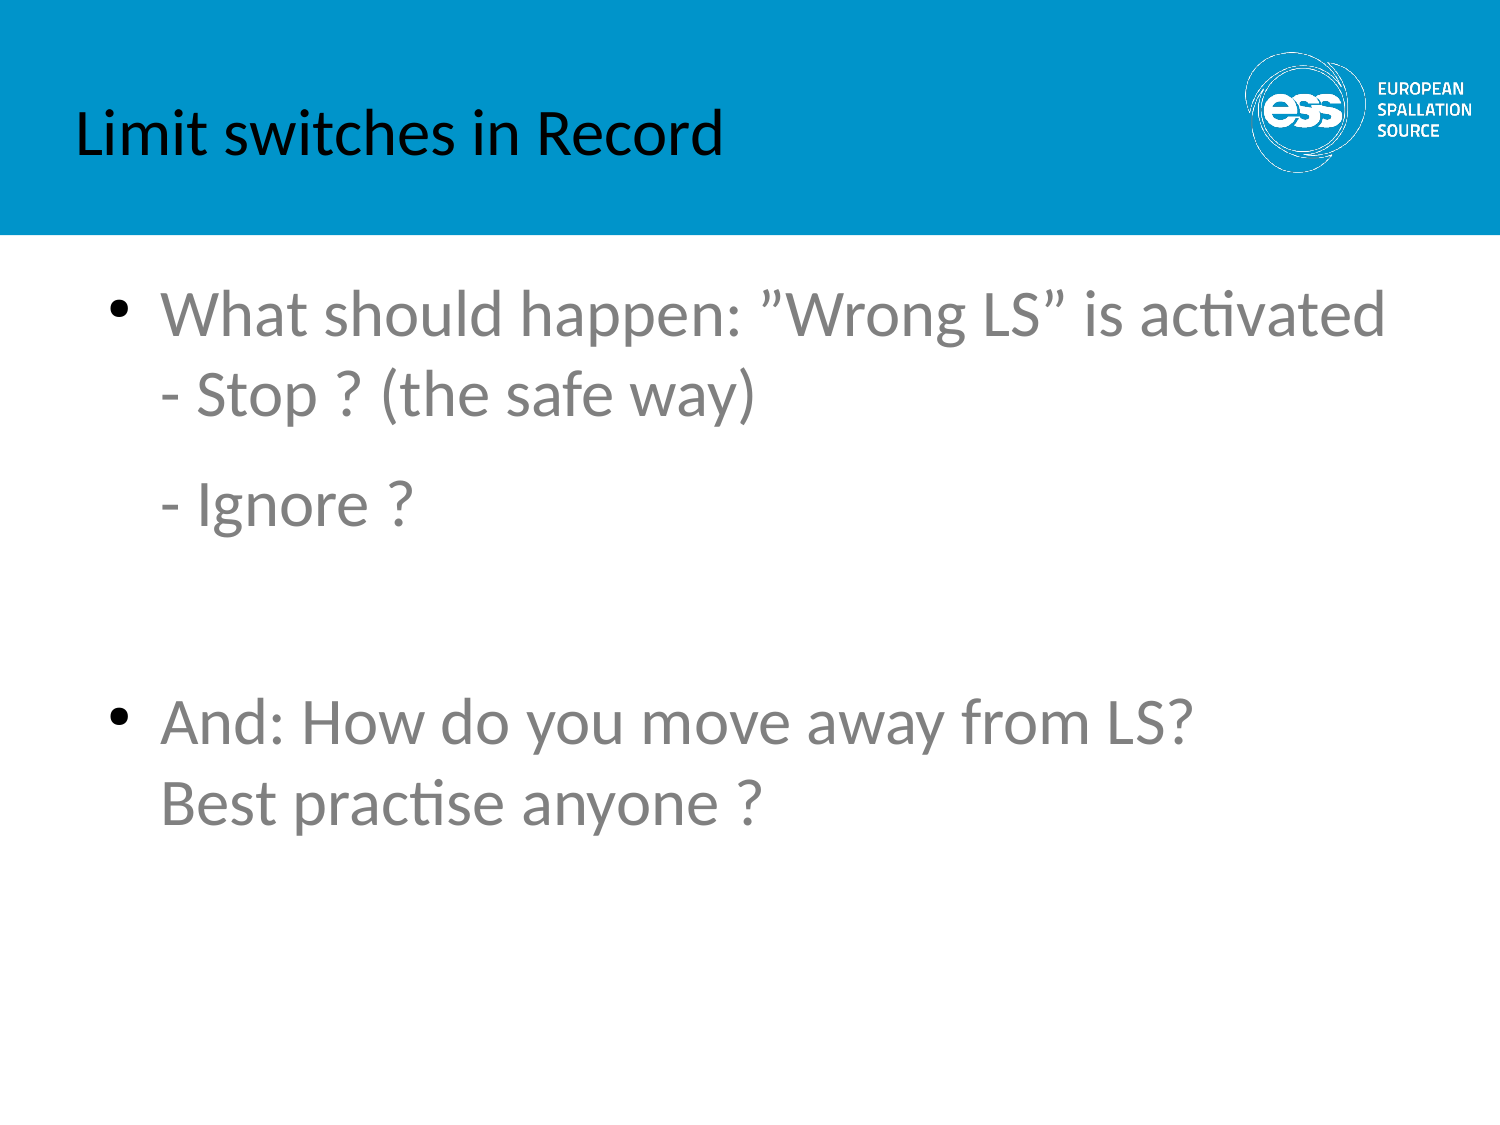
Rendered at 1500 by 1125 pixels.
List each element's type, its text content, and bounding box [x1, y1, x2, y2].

picture [1432, 125, 1438, 136]
picture [1264, 94, 1342, 127]
picture [1418, 104, 1423, 115]
picture [1398, 109, 1406, 115]
title Limit switches in Record [75, 45, 1247, 233]
picture [1423, 83, 1430, 94]
picture [1422, 125, 1428, 134]
picture [1454, 83, 1458, 94]
picture [1389, 104, 1393, 115]
picture [1400, 83, 1407, 94]
picture [1379, 83, 1385, 94]
picture [1409, 104, 1415, 115]
list What should happen: ”Wrong LS” is activated - Stop ? (the safe way) - Ignore ? And: How do you move away from LS? Best practise anyone ? [75, 262, 1426, 1005]
picture [1436, 104, 1444, 115]
picture [1443, 86, 1450, 93]
